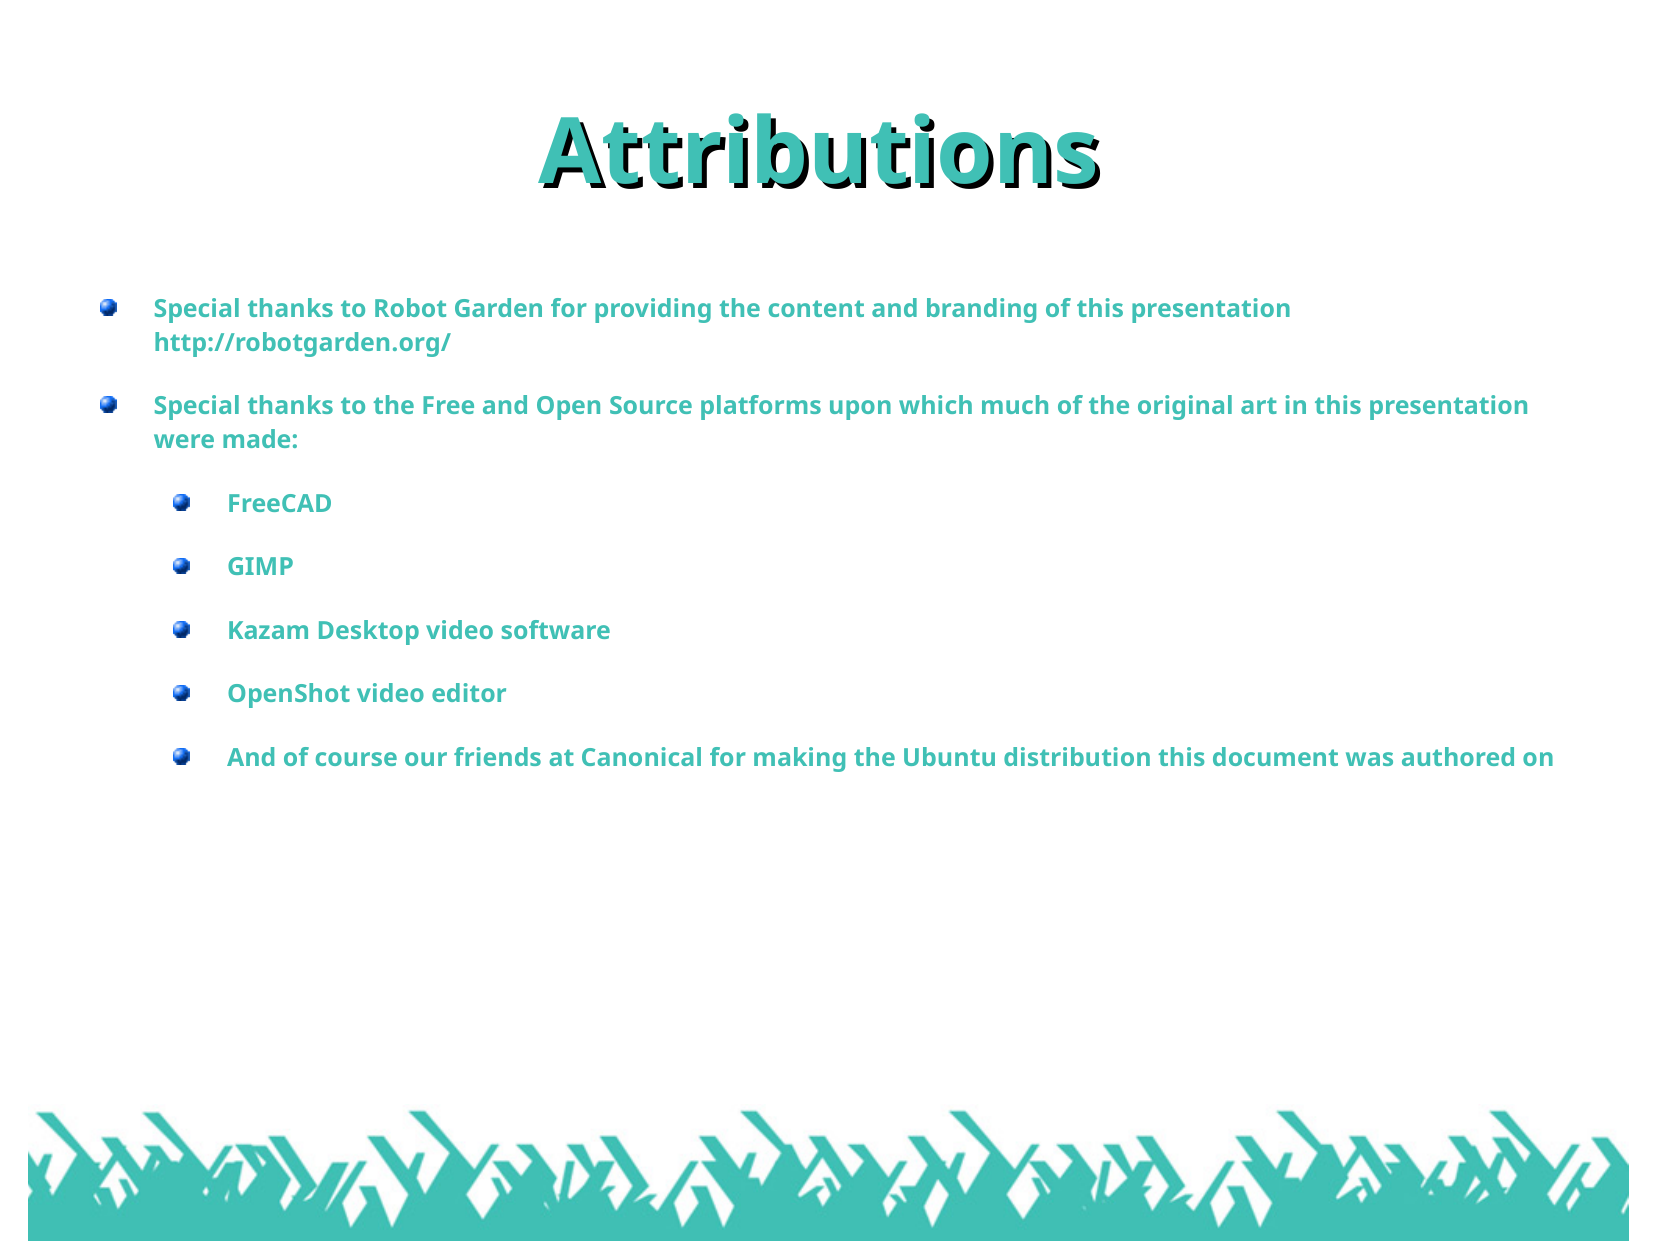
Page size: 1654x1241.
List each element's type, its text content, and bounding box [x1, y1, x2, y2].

list Special thanks to Robot Garden for providing the content and branding of this presentation http://robotgarden.org/ Special thanks to the Free and Open Source platforms upon which much of the original art in this presentation were made: FreeCAD GIMP Kazam Desktop video software OpenShot video editor And of course our friends at Canonical for making the Ubuntu distribution this document was authored on [82, 290, 1571, 1010]
title Attributions [75, 45, 1564, 253]
picture [28, 1104, 1629, 1241]
